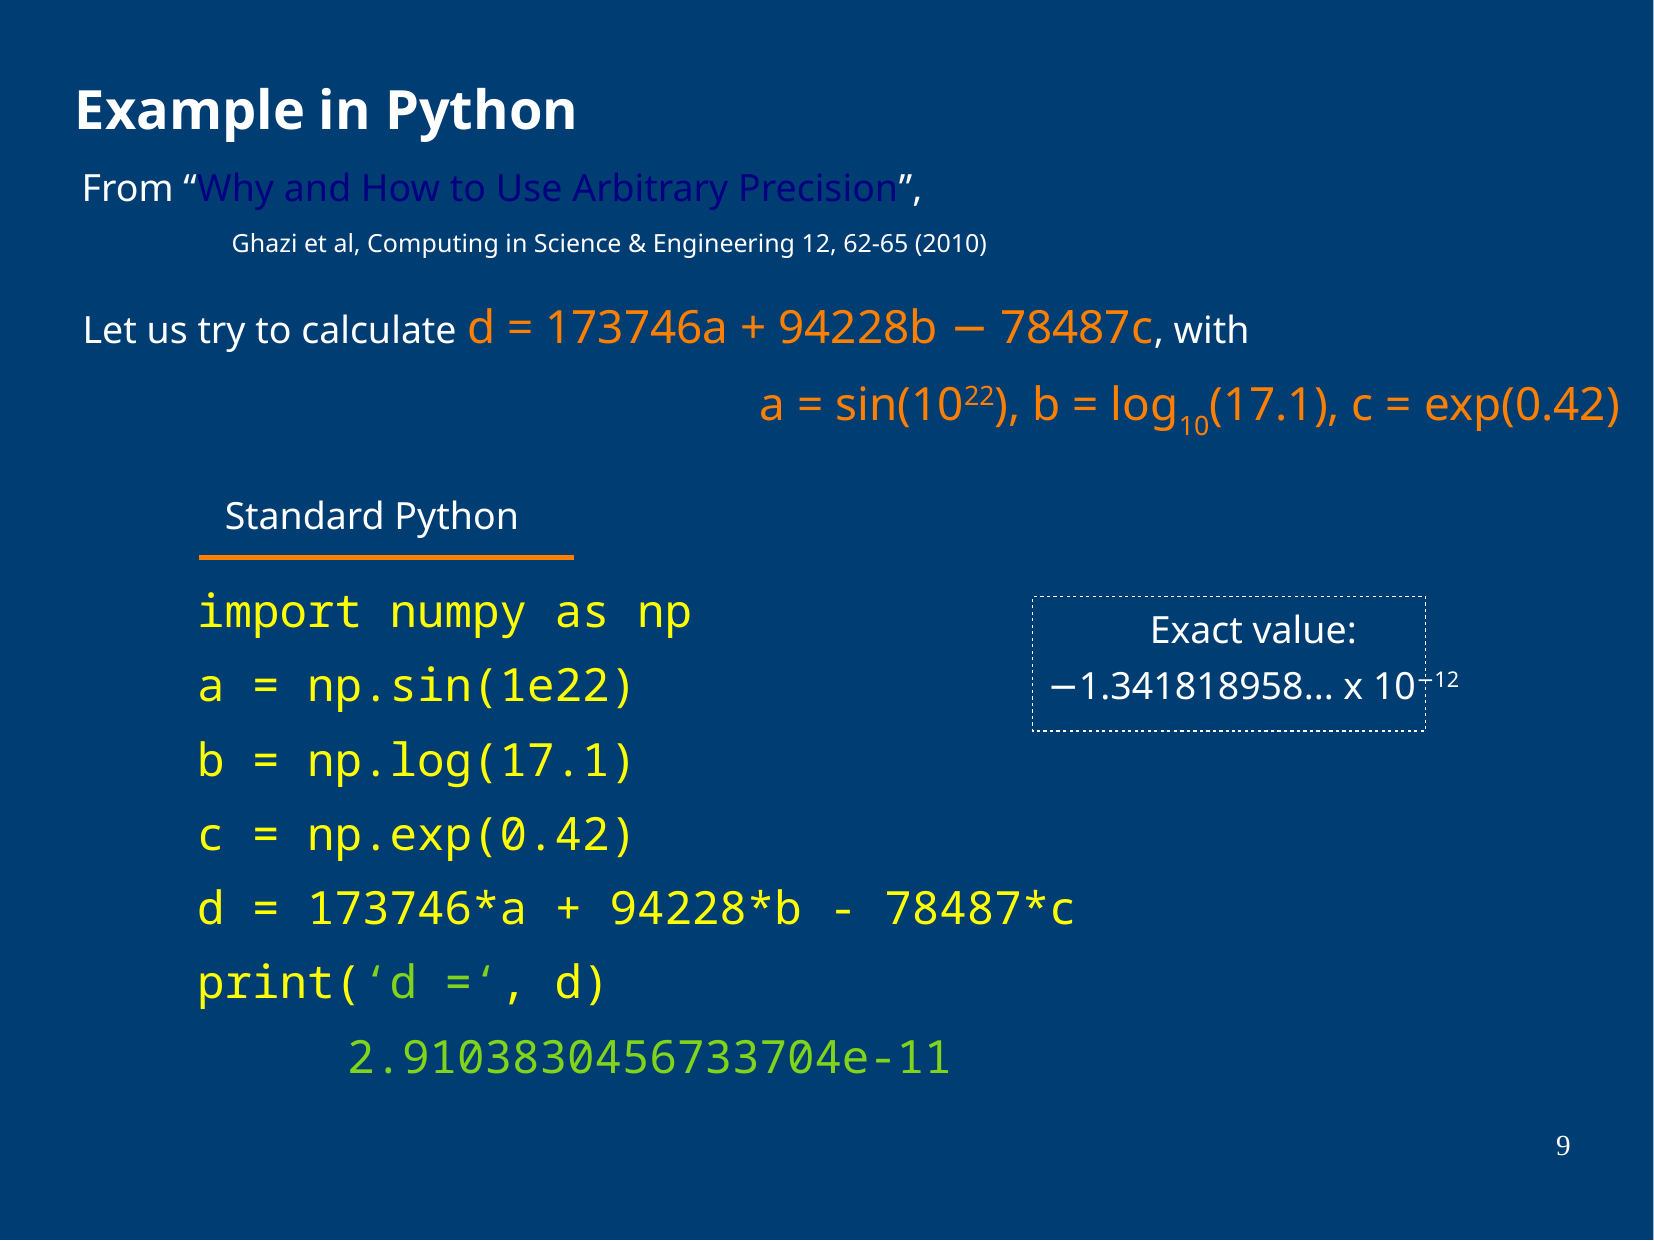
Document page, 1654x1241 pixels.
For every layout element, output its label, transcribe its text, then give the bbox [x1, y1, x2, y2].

text_box Exact value: −1.341818958... x 10−12 [1032, 595, 1557, 735]
text_box From “Why and How to Use Arbitrary Precision”, Ghazi et al, Computing in Science & Engineering 12, 62-65 (2010) [66, 153, 1389, 286]
text_box Let us try to calculate d = 173746a + 94228b − 78487c, with [67, 286, 1654, 375]
text_box a = sin(1022), b = log10(17.1), c = exp(0.42) [733, 364, 1654, 467]
text_box import numpy as np a = np.sin(1e22) b = np.log(17.1) c = np.exp(0.42) d = 173746*a + 94228*b - 78487*c print(‘d =‘, d) 2.9103830456733704e-11 [182, 570, 1396, 1183]
text_box Example in Python [60, 64, 630, 167]
text_box Standard Python [210, 481, 692, 558]
